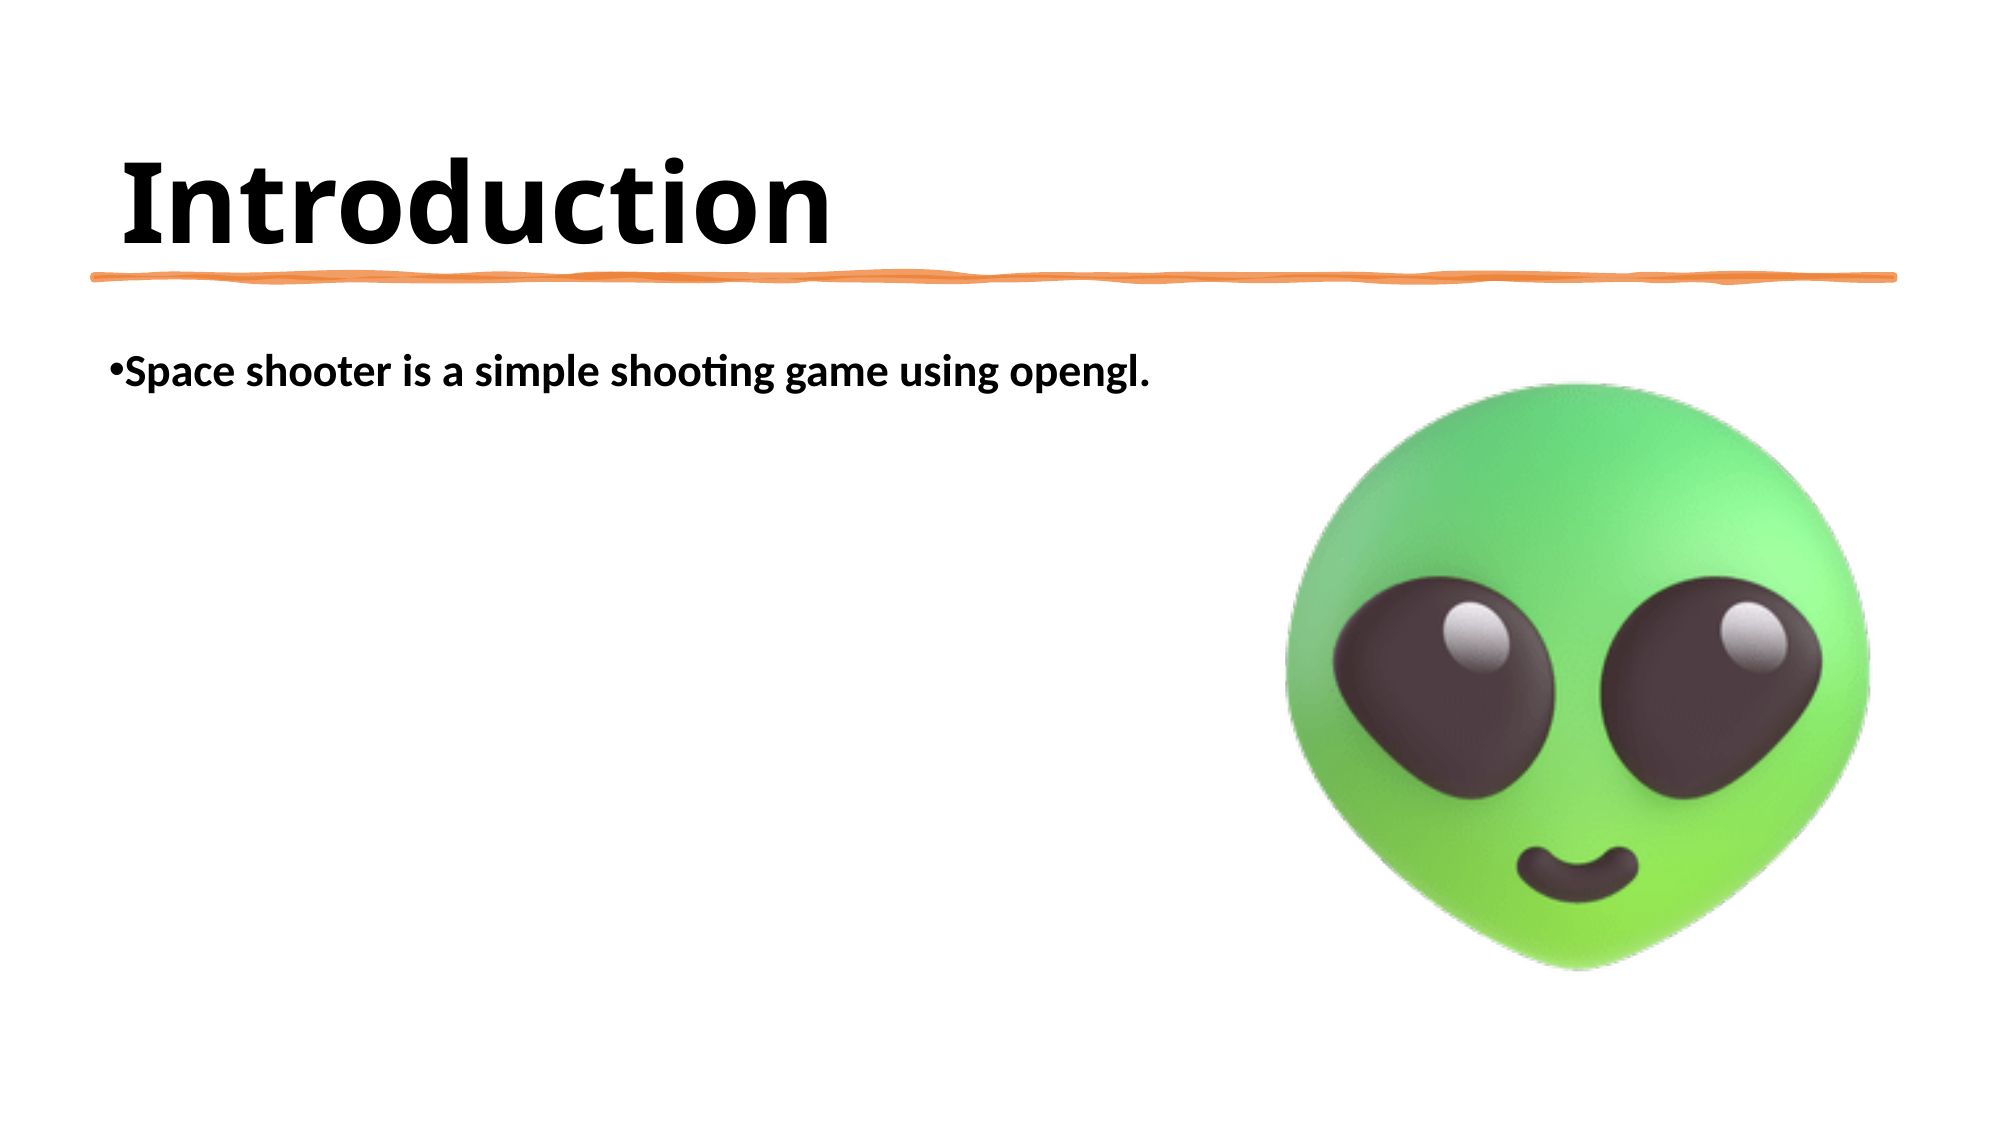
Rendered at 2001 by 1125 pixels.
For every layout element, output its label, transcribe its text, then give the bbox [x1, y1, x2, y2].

picture [1259, 343, 1906, 1016]
title Introduction [106, 40, 1914, 276]
text_box [93, 271, 1894, 282]
text_box Space shooter is a simple shooting game using opengl. [93, 339, 1196, 1016]
